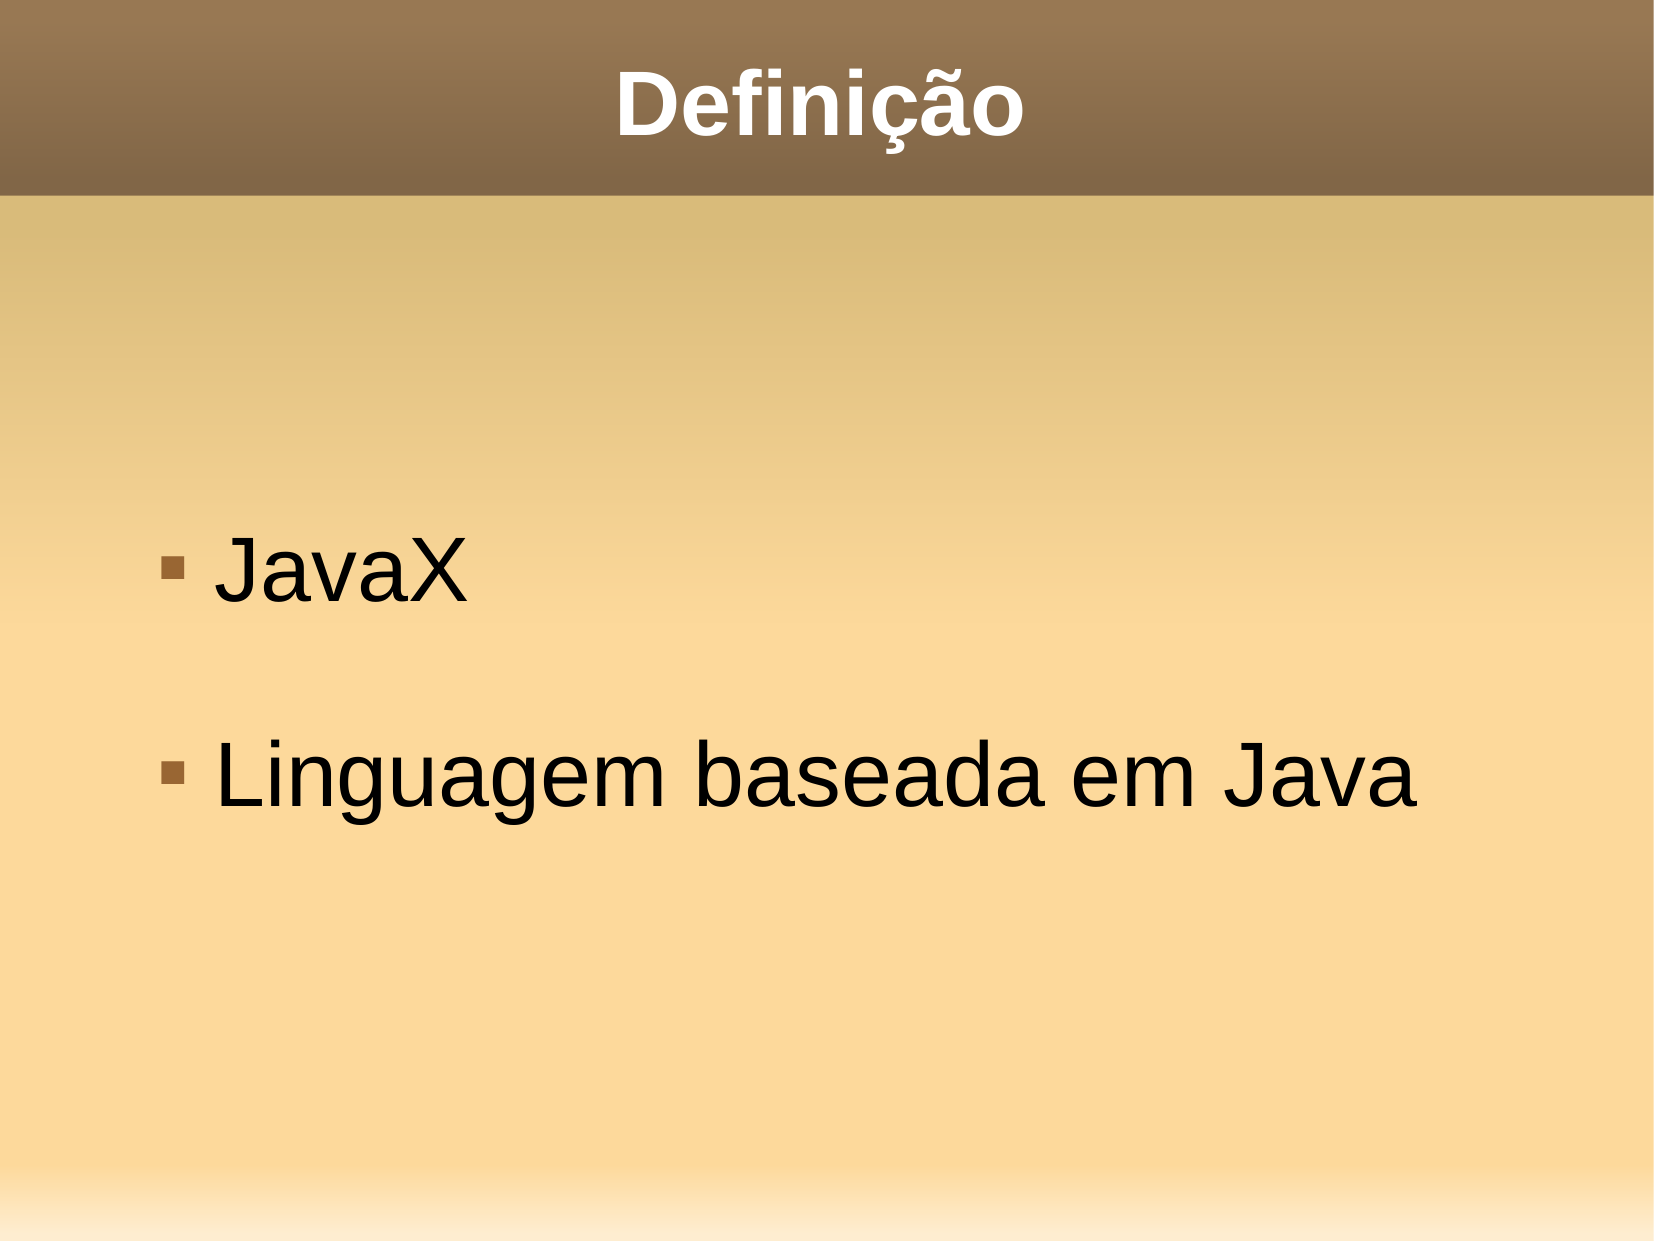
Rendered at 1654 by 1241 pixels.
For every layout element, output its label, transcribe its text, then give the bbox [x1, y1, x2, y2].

text_box JavaX Linguagem baseada em Java [128, 511, 1434, 936]
title Definição [76, 7, 1565, 200]
picture [0, 0, 1654, 1241]
